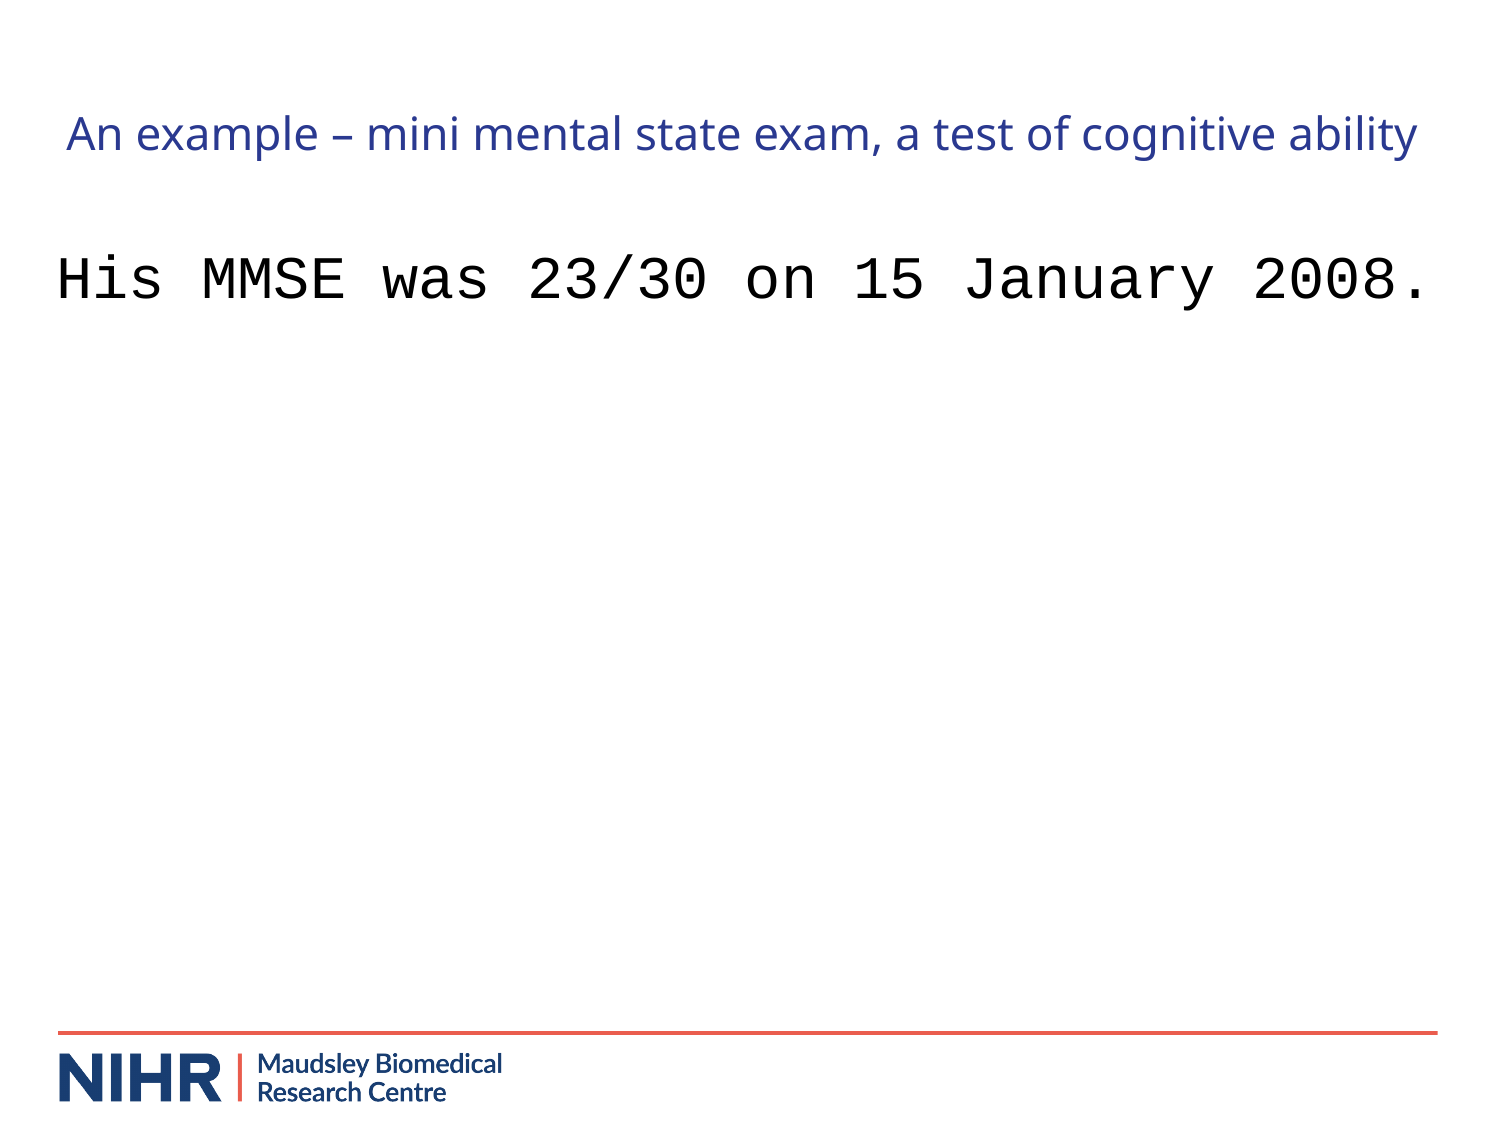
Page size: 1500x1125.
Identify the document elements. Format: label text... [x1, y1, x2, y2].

text_box His MMSE was 23/30 on 15 January 2008. [41, 241, 1457, 341]
picture [29, 1018, 531, 1125]
title An example – mini mental state exam, a test of cognitive ability [51, 89, 1449, 223]
